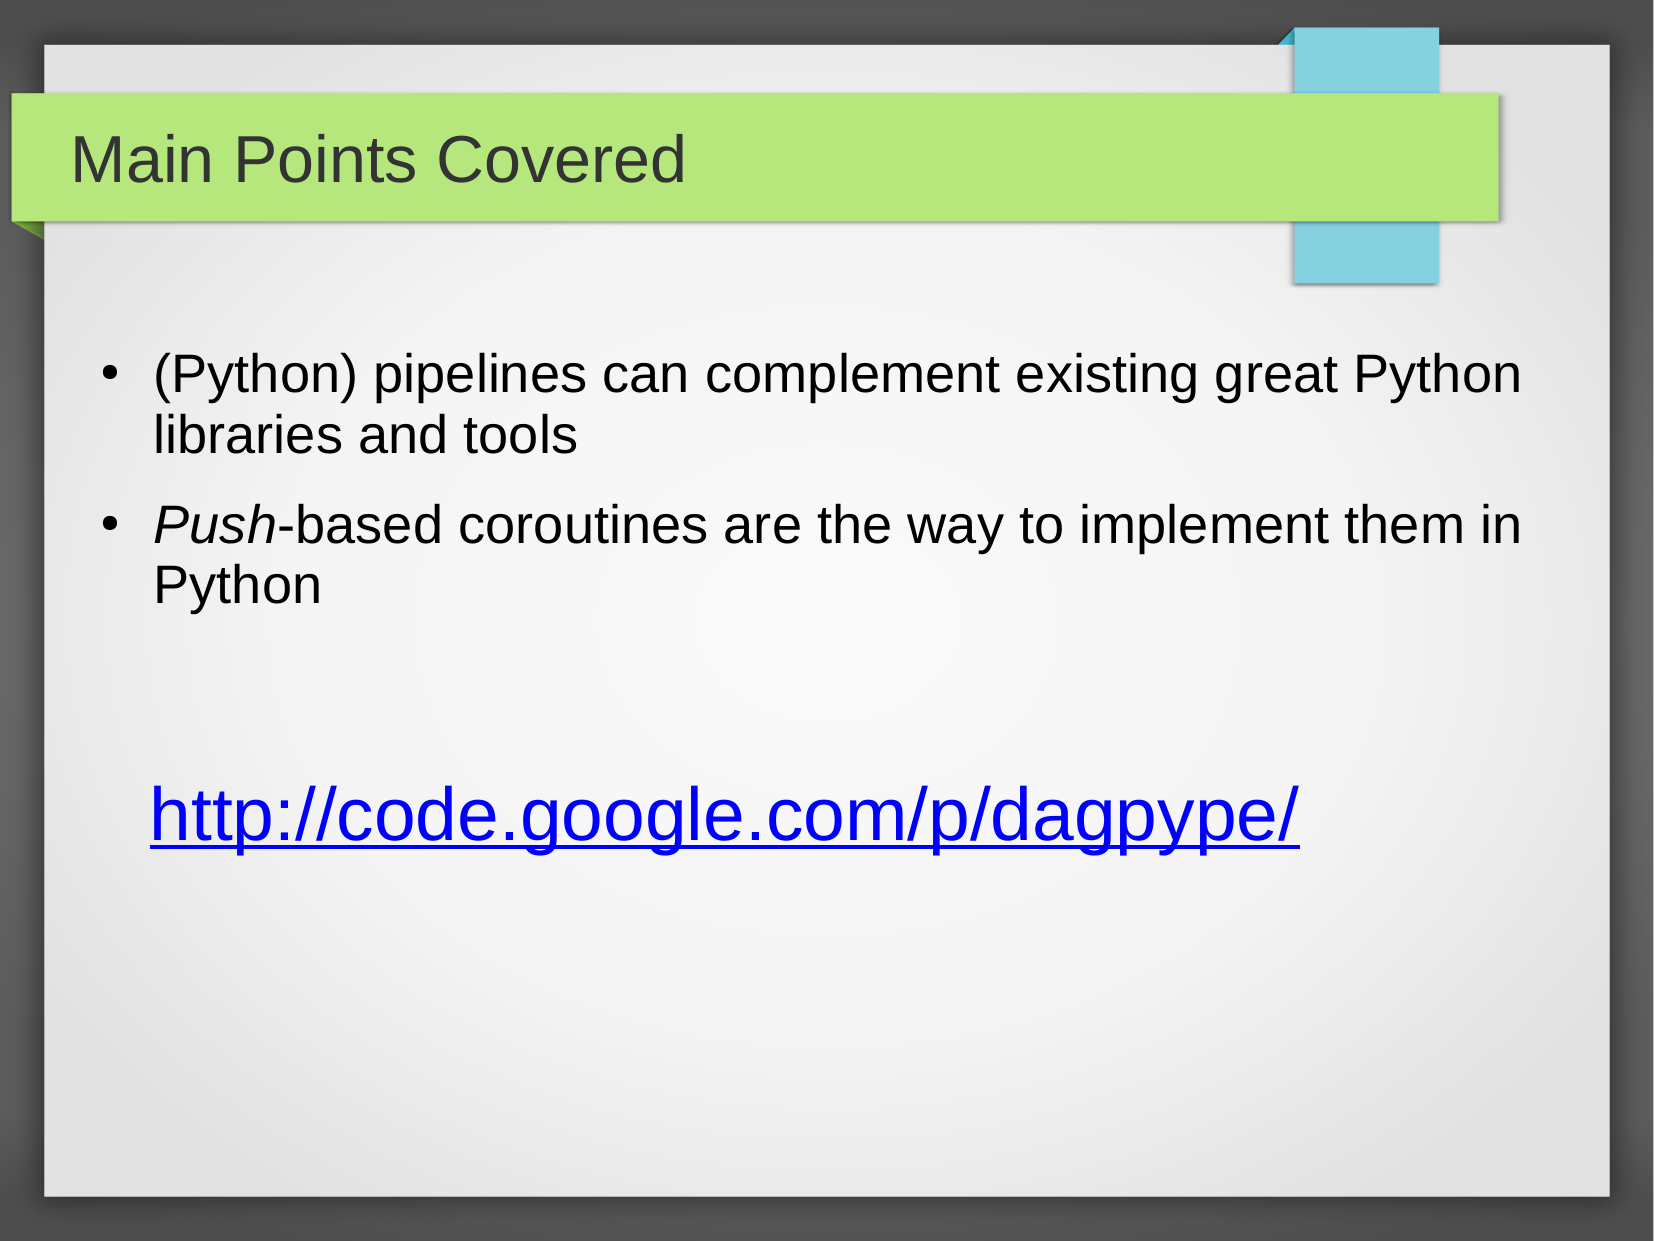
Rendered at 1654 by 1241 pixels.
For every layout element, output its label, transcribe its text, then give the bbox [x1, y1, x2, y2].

title Main Points Covered [70, 106, 1229, 213]
picture [0, 0, 1654, 1241]
list (Python) pipelines can complement existing great Python libraries and tools Push-based coroutines are the way to implement them in Python [82, 343, 1591, 1063]
text_box http://code.google.com/p/dagpype/ [135, 765, 1501, 864]
